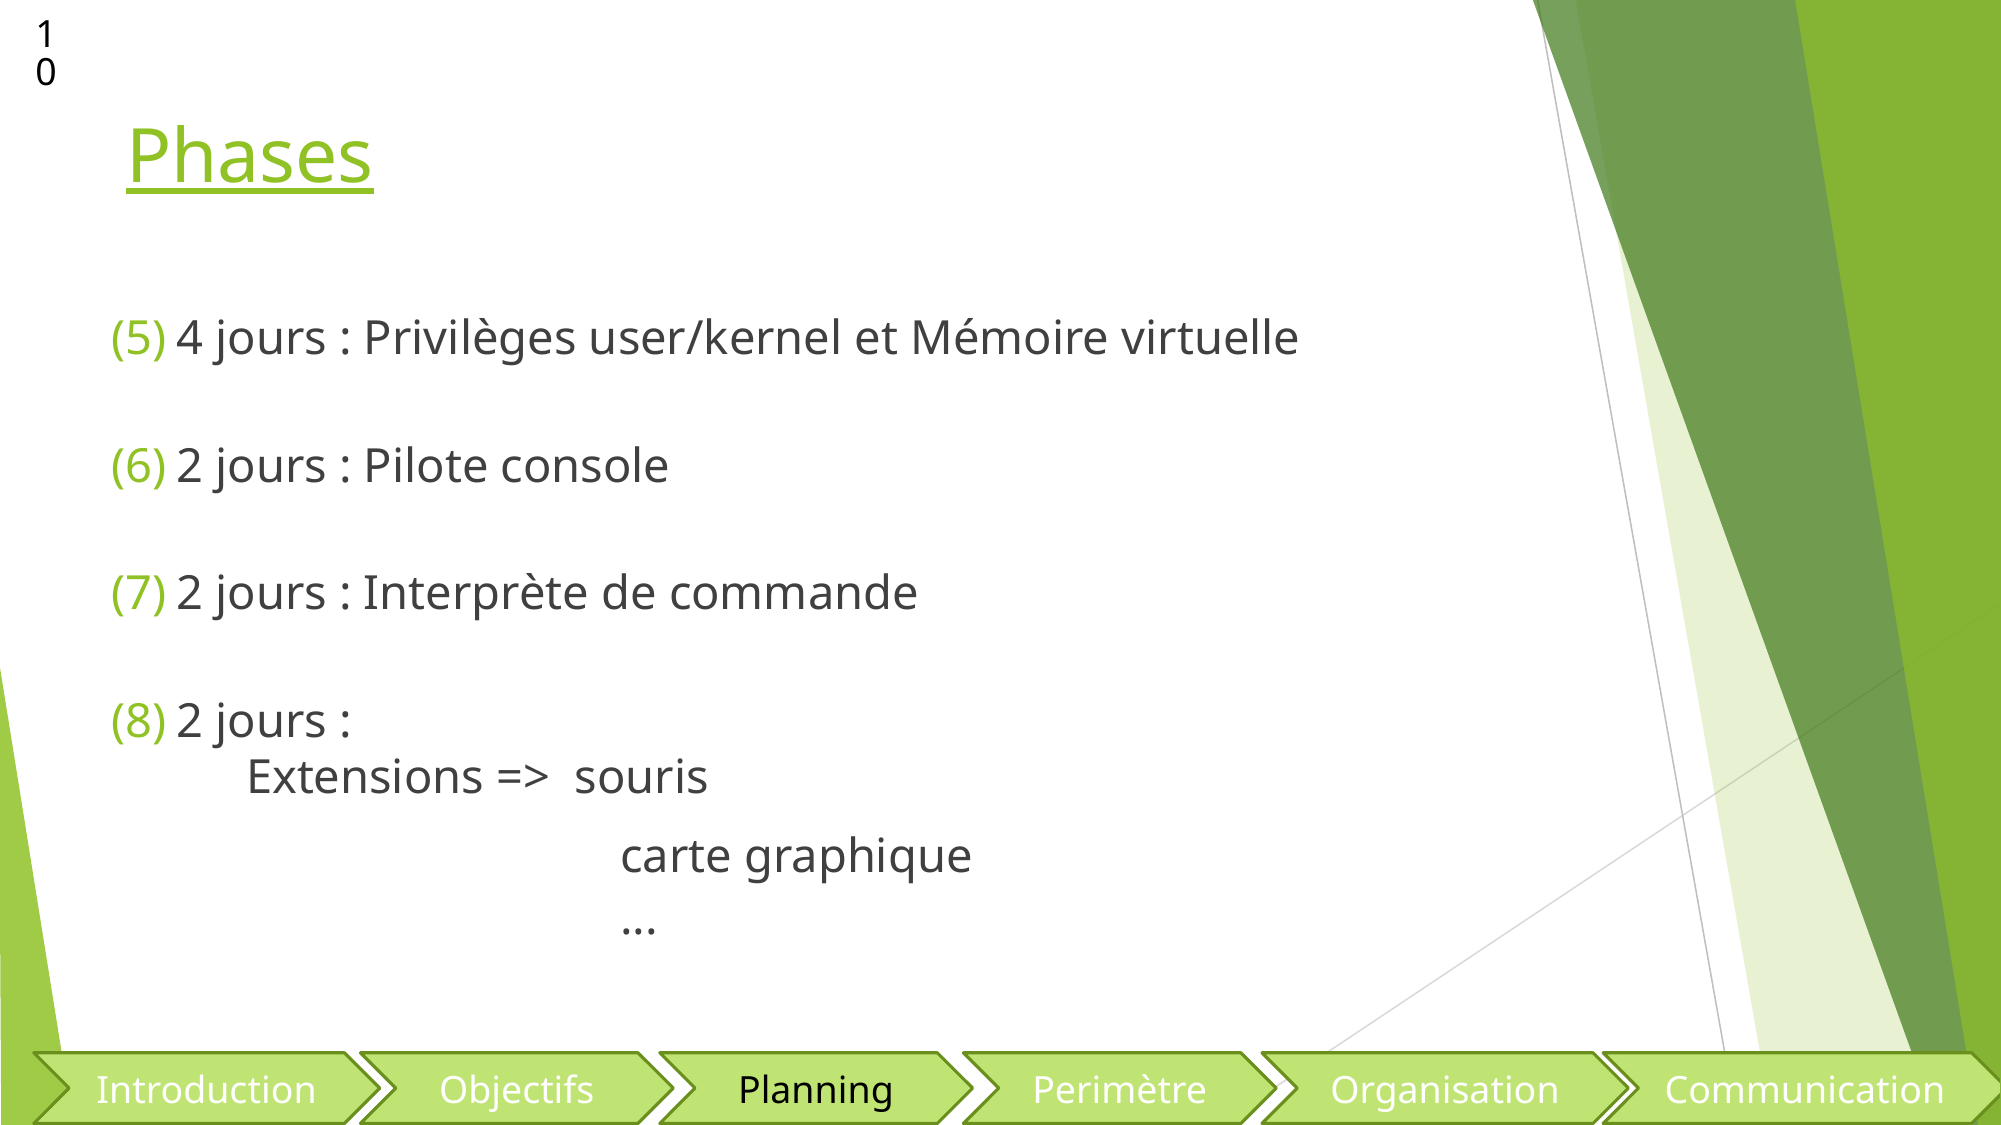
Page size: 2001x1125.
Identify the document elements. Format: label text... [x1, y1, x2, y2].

list 4 jours : Privilèges user/kernel et Mémoire virtuelle 2 jours : Pilote console 2 jours : Interprète de commande 2 jours : Extensions => souris carte graphique ... [96, 224, 1501, 954]
text_box Introduction [33, 1052, 380, 1124]
text_box Communication [1603, 1052, 2000, 1124]
text_box Planning [659, 1052, 973, 1124]
text_box Organisation [1261, 1052, 1629, 1124]
text_box Perimètre [963, 1052, 1277, 1124]
title Phases [111, 99, 1522, 317]
text_box Objectifs [360, 1052, 674, 1124]
